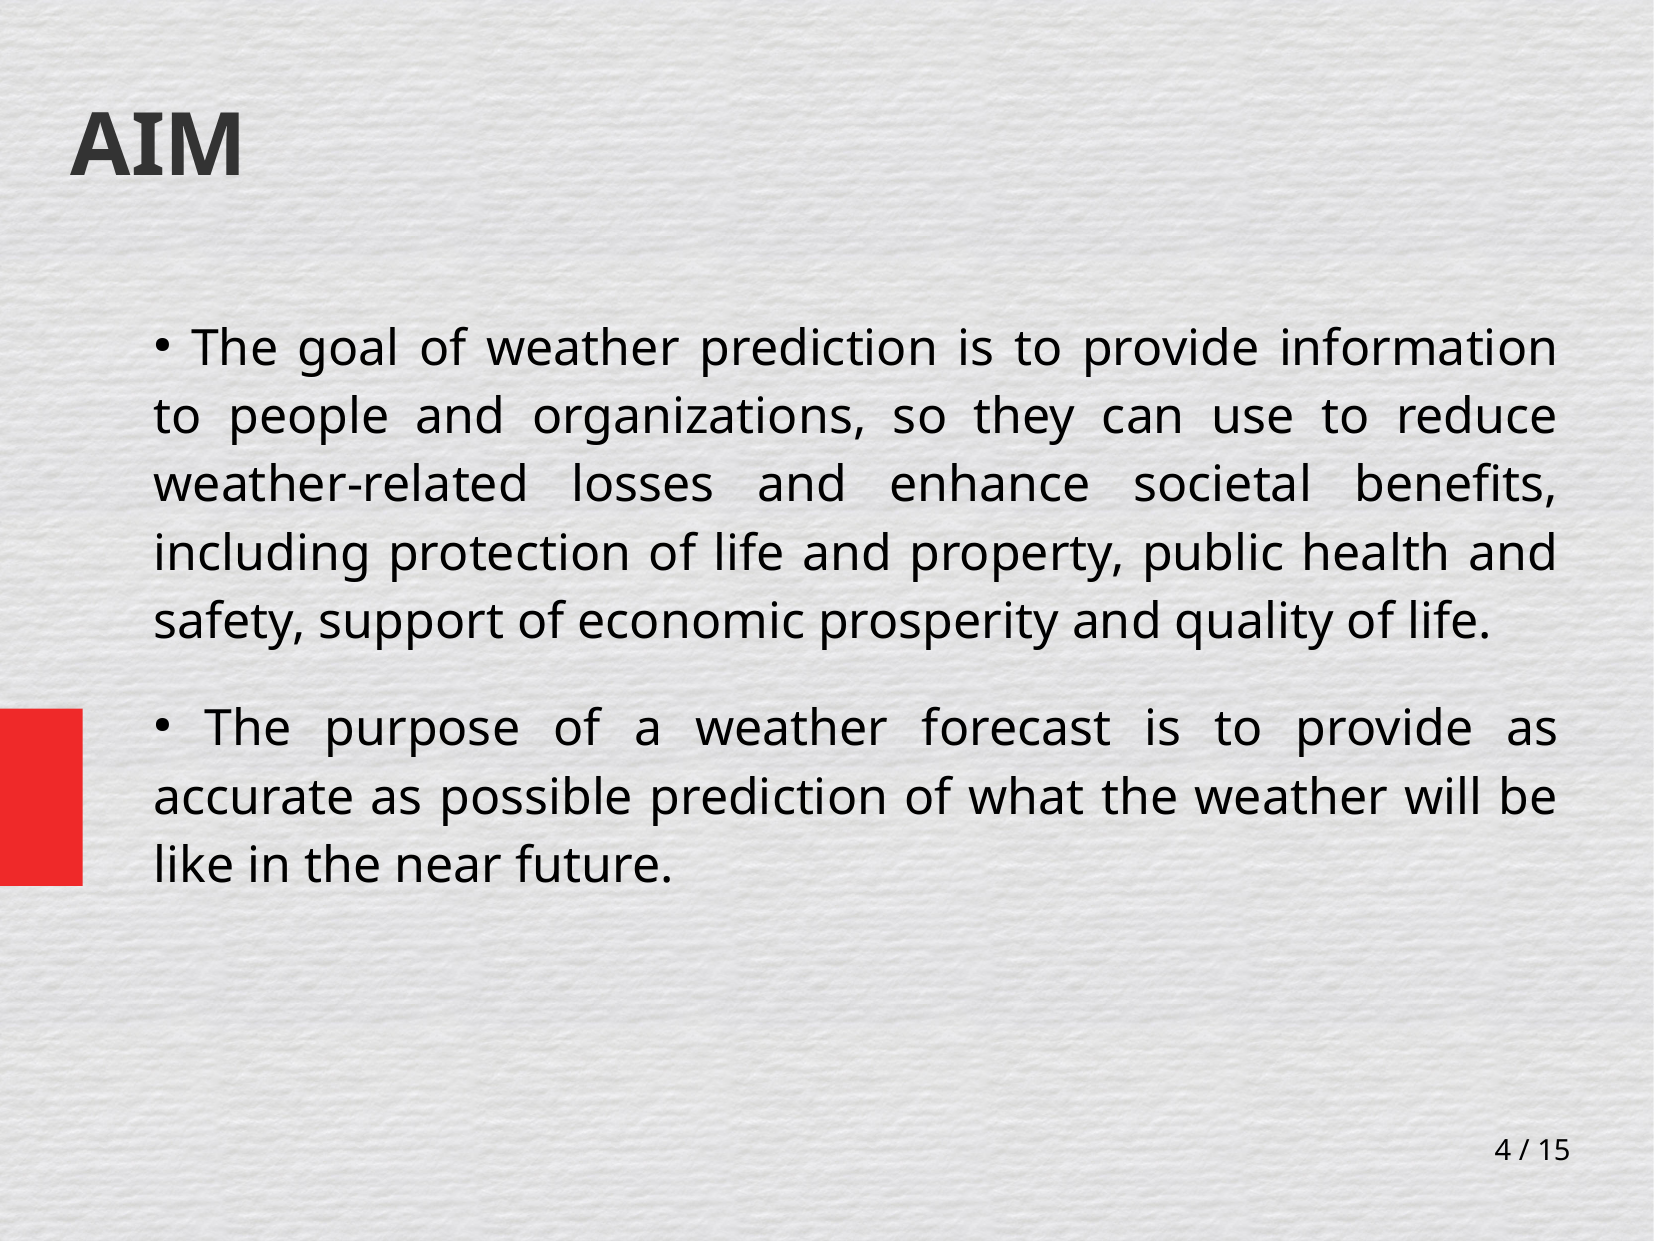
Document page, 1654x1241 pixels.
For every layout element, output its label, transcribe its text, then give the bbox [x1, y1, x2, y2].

title AIM [70, 23, 1477, 260]
subtitle The goal of weather prediction is to provide information to people and organizations, so they can use to reduce weather-related losses and enhance societal benefits, including protection of life and property, public health and safety, support of economic prosperity and quality of life. The purpose of a weather forecast is to provide as accurate as possible prediction of what the weather will be like in the near future. [153, 318, 1560, 891]
picture [0, 0, 1654, 1241]
